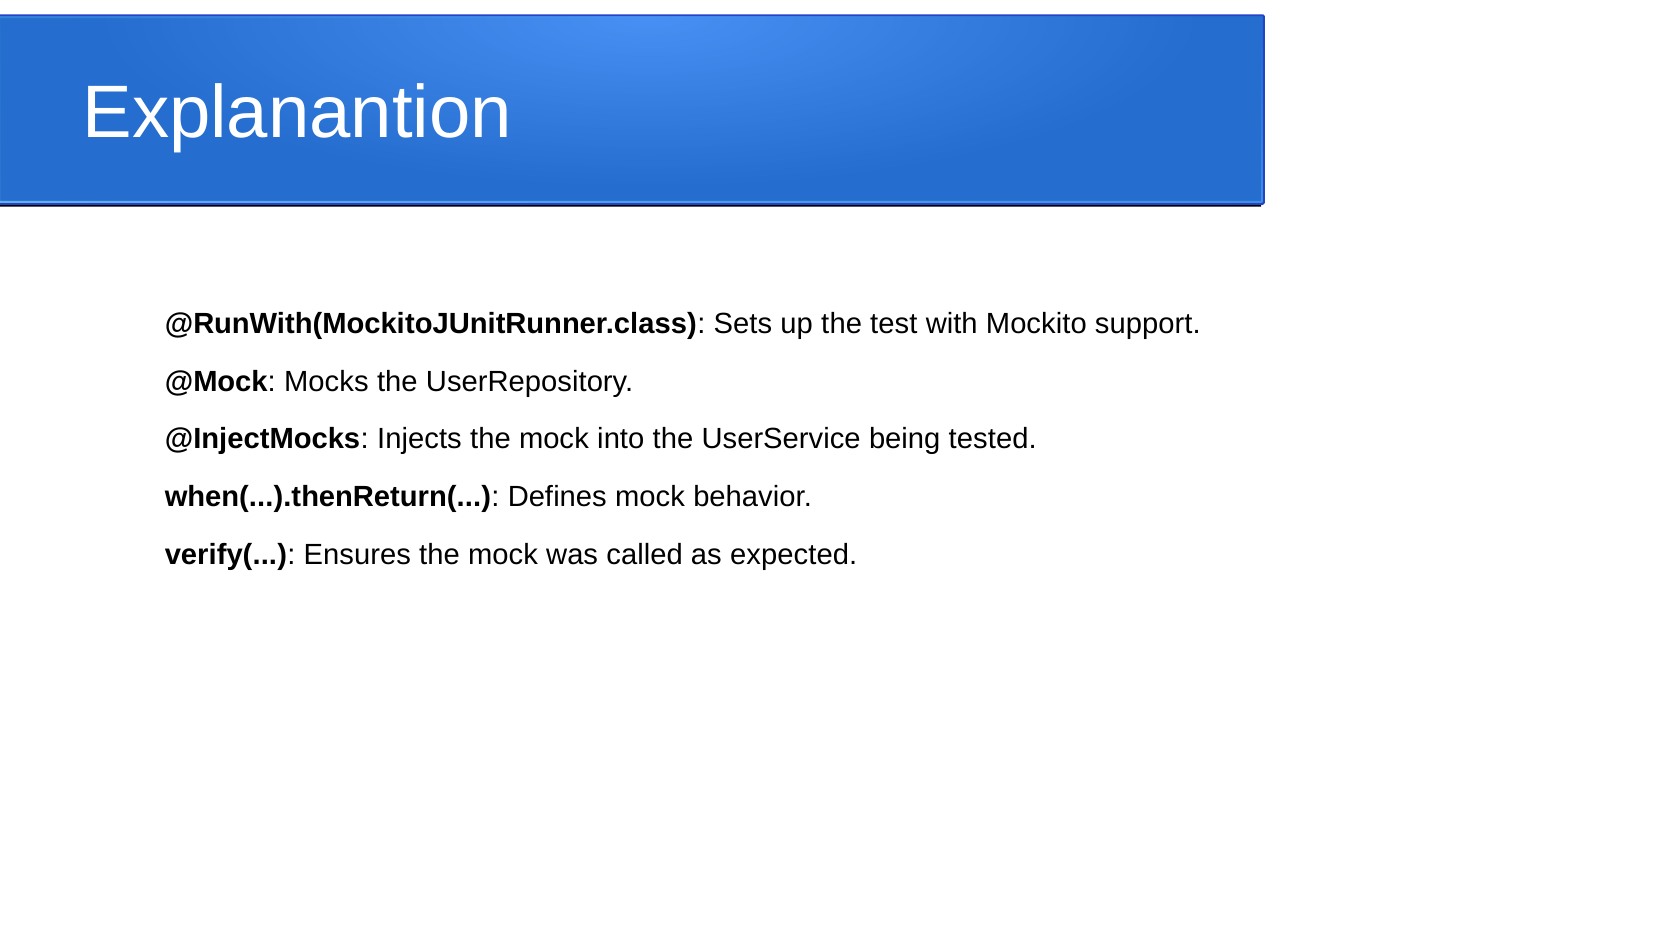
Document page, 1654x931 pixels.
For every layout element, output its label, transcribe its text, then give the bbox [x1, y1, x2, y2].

title Explanantion [82, 35, 1235, 189]
text_box @RunWith(MockitoJUnitRunner.class): Sets up the test with Mockito support. @Mock: Mocks the UserRepository. @InjectMocks: Injects the mock into the UserService being tested. when(...).thenReturn(...): Defines mock behavior. verify(...): Ensures the mock was called as expected. [150, 300, 1306, 675]
